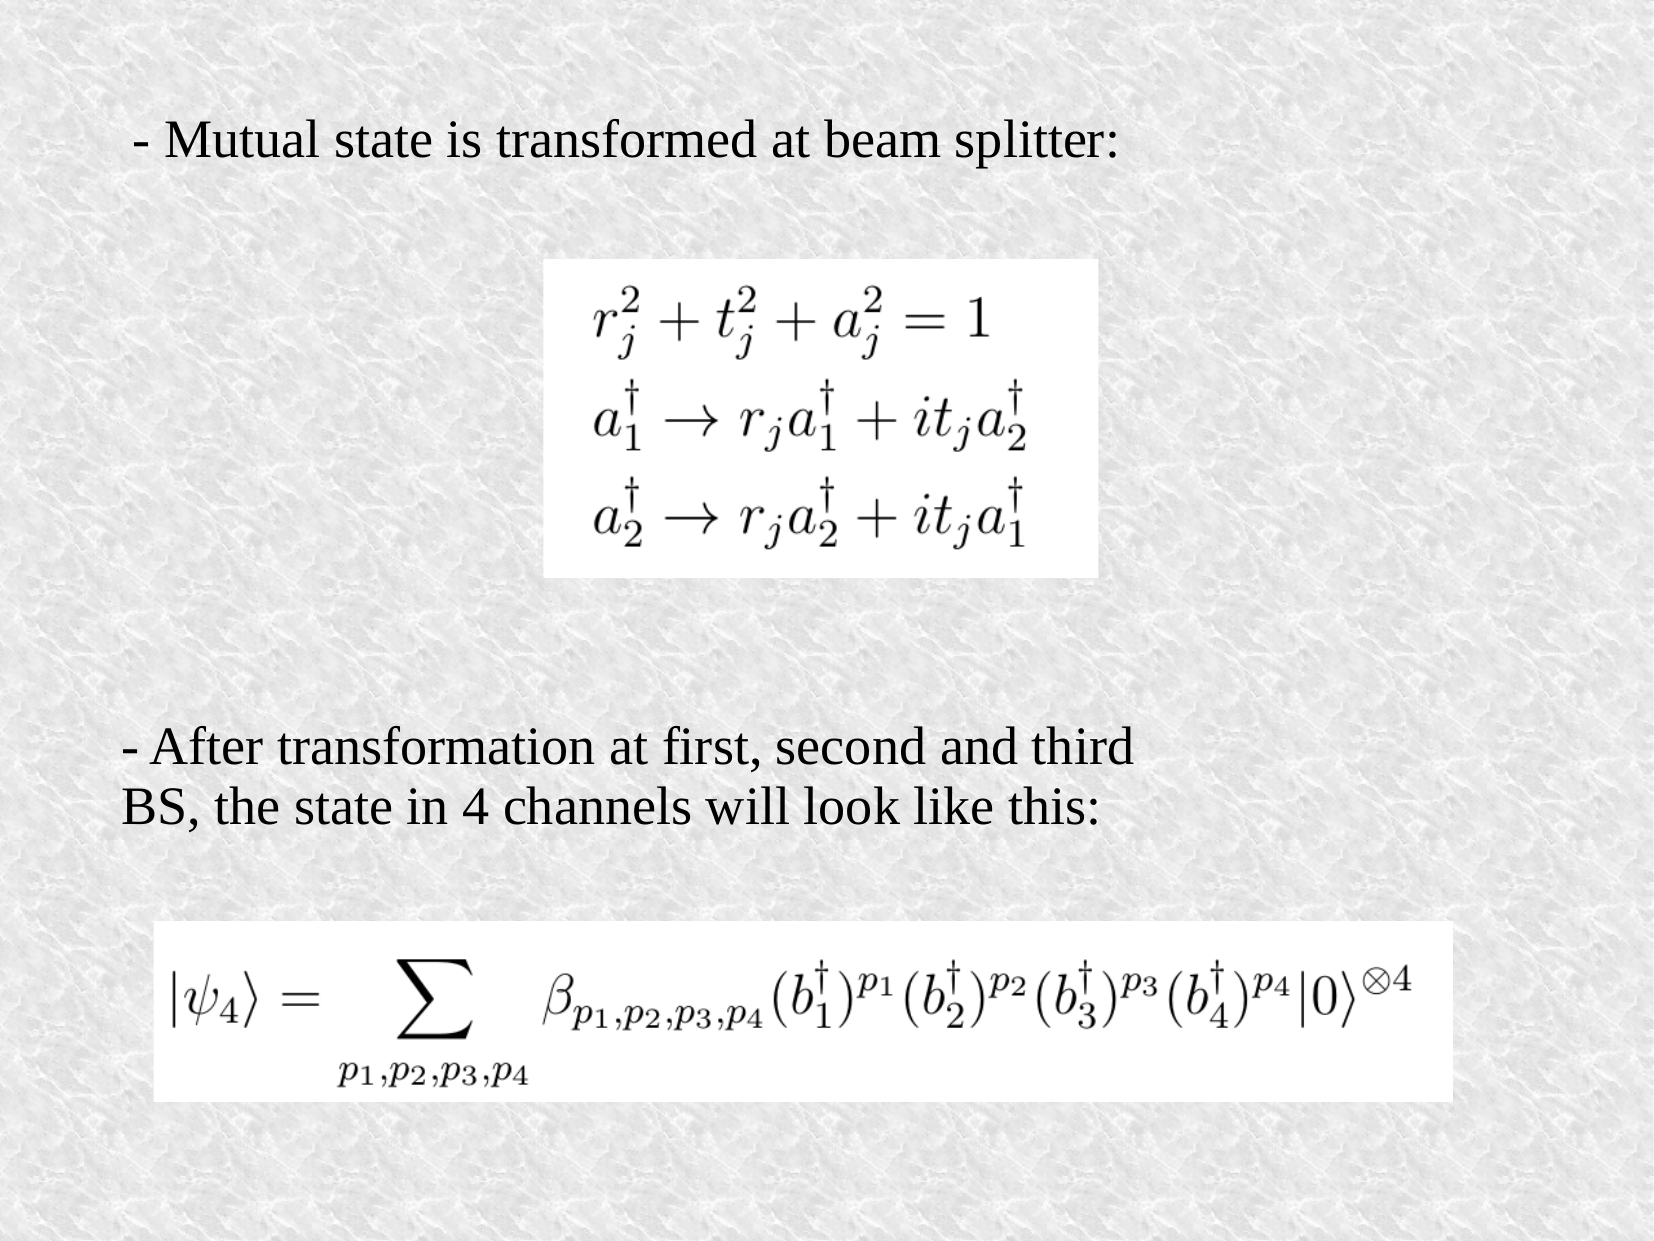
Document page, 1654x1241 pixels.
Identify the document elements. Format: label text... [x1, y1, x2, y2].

text_box - After transformation at first, second and third BS, the state in 4 channels will look like this: [106, 708, 1182, 863]
text_box - Mutual state is transformed at beam splitter: [82, 102, 1158, 201]
picture [0, 0, 1654, 1241]
